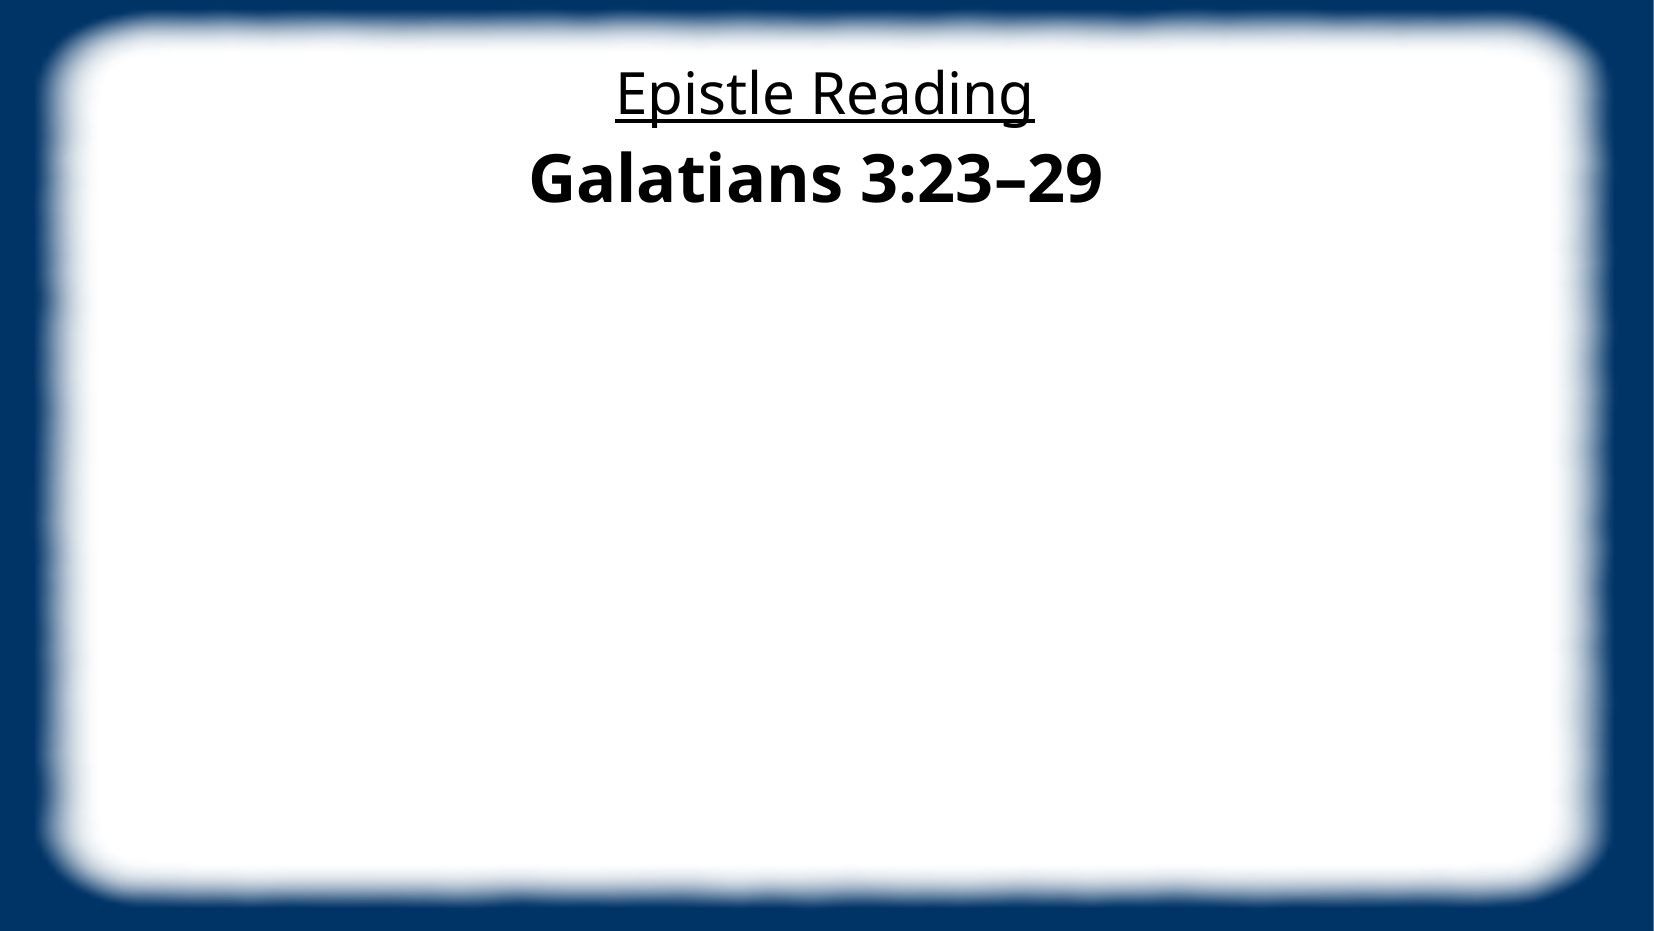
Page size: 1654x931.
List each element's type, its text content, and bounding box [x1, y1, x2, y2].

picture [0, 0, 1654, 931]
text_box Epistle Reading Galatians 3:23–29 [105, 45, 1546, 226]
